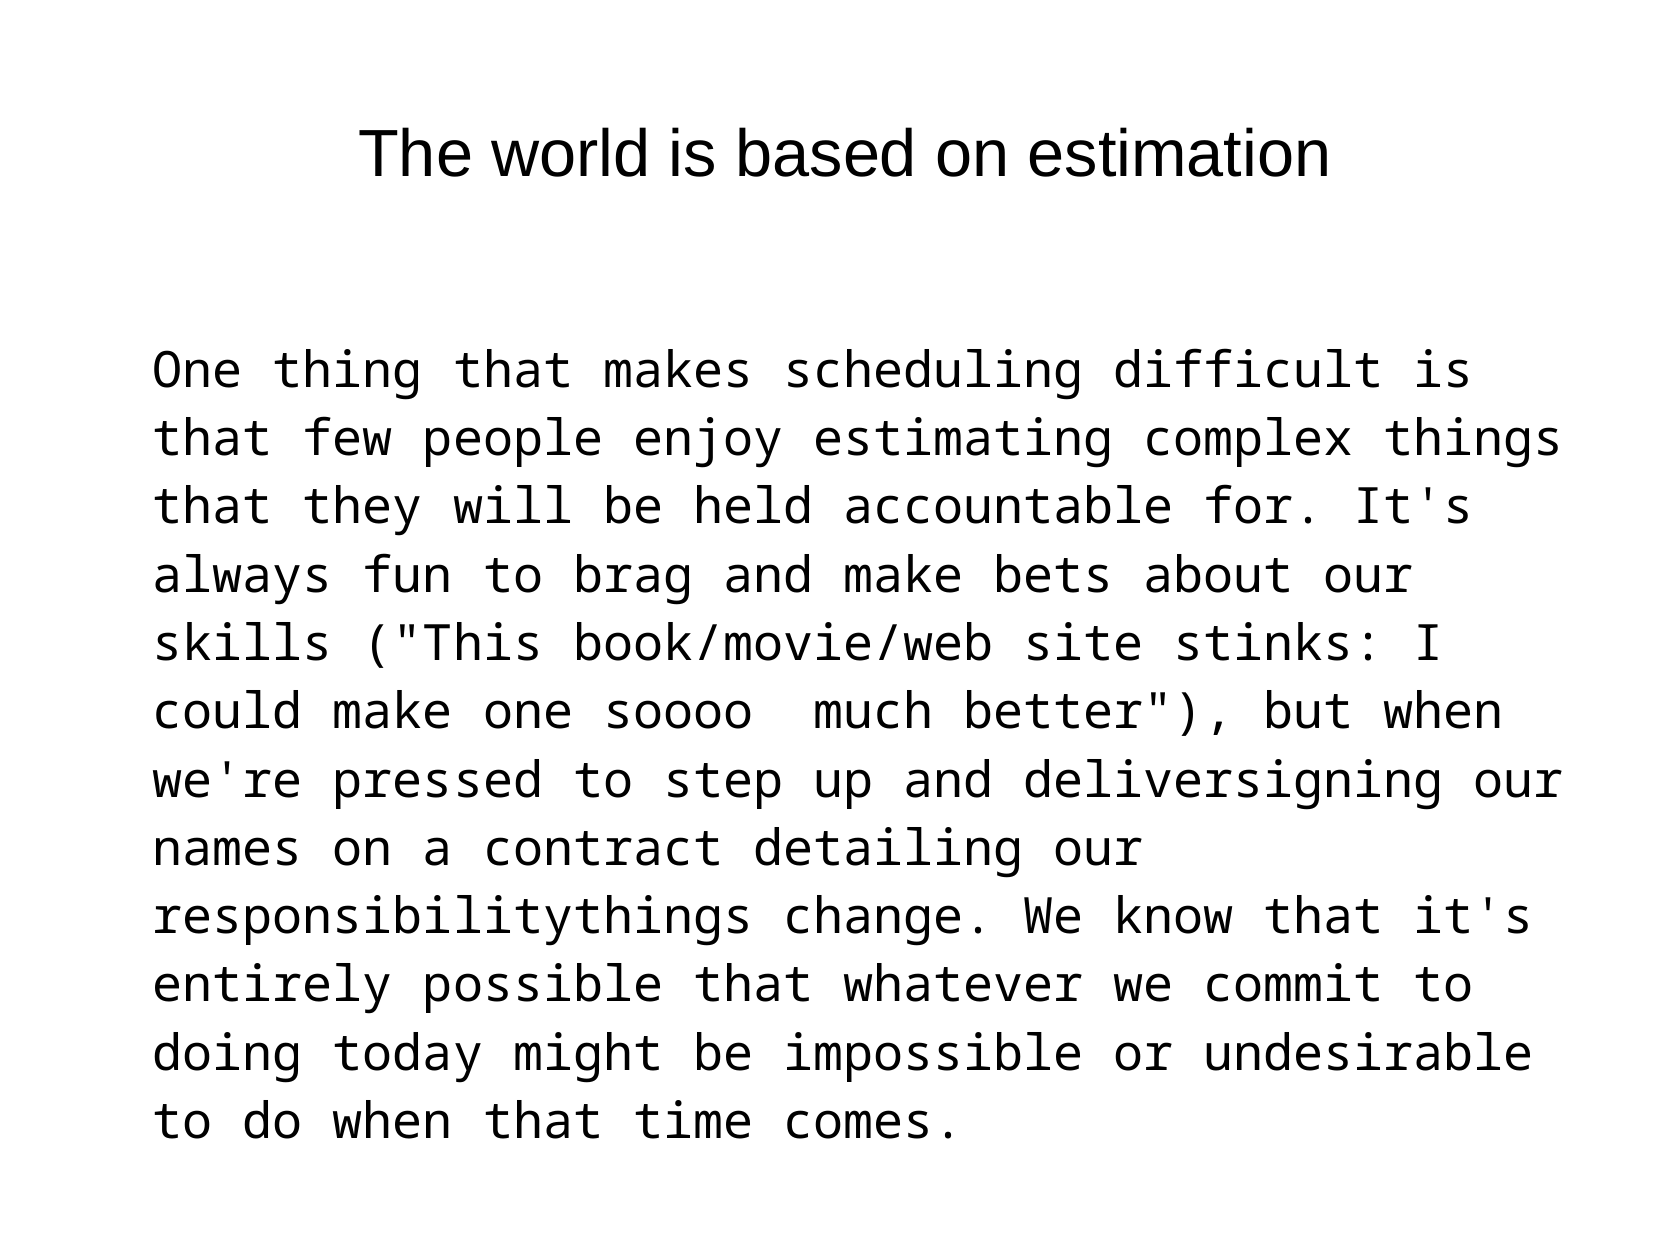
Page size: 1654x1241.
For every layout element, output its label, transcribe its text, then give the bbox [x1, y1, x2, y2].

list One thing that makes scheduling difficult is that few people enjoy estimating complex things that they will be held accountable for. It's always fun to brag and make bets about our skills ("This book/movie/web site stinks: I could make one soooo much better"), but when we're pressed to step up and deliversigning our names on a contract detailing our responsibilitythings change. We know that it's entirely possible that whatever we commit to doing today might be impossible or undesirable to do when that time comes. [82, 236, 1571, 1182]
title The world is based on estimation [82, 49, 1571, 236]
